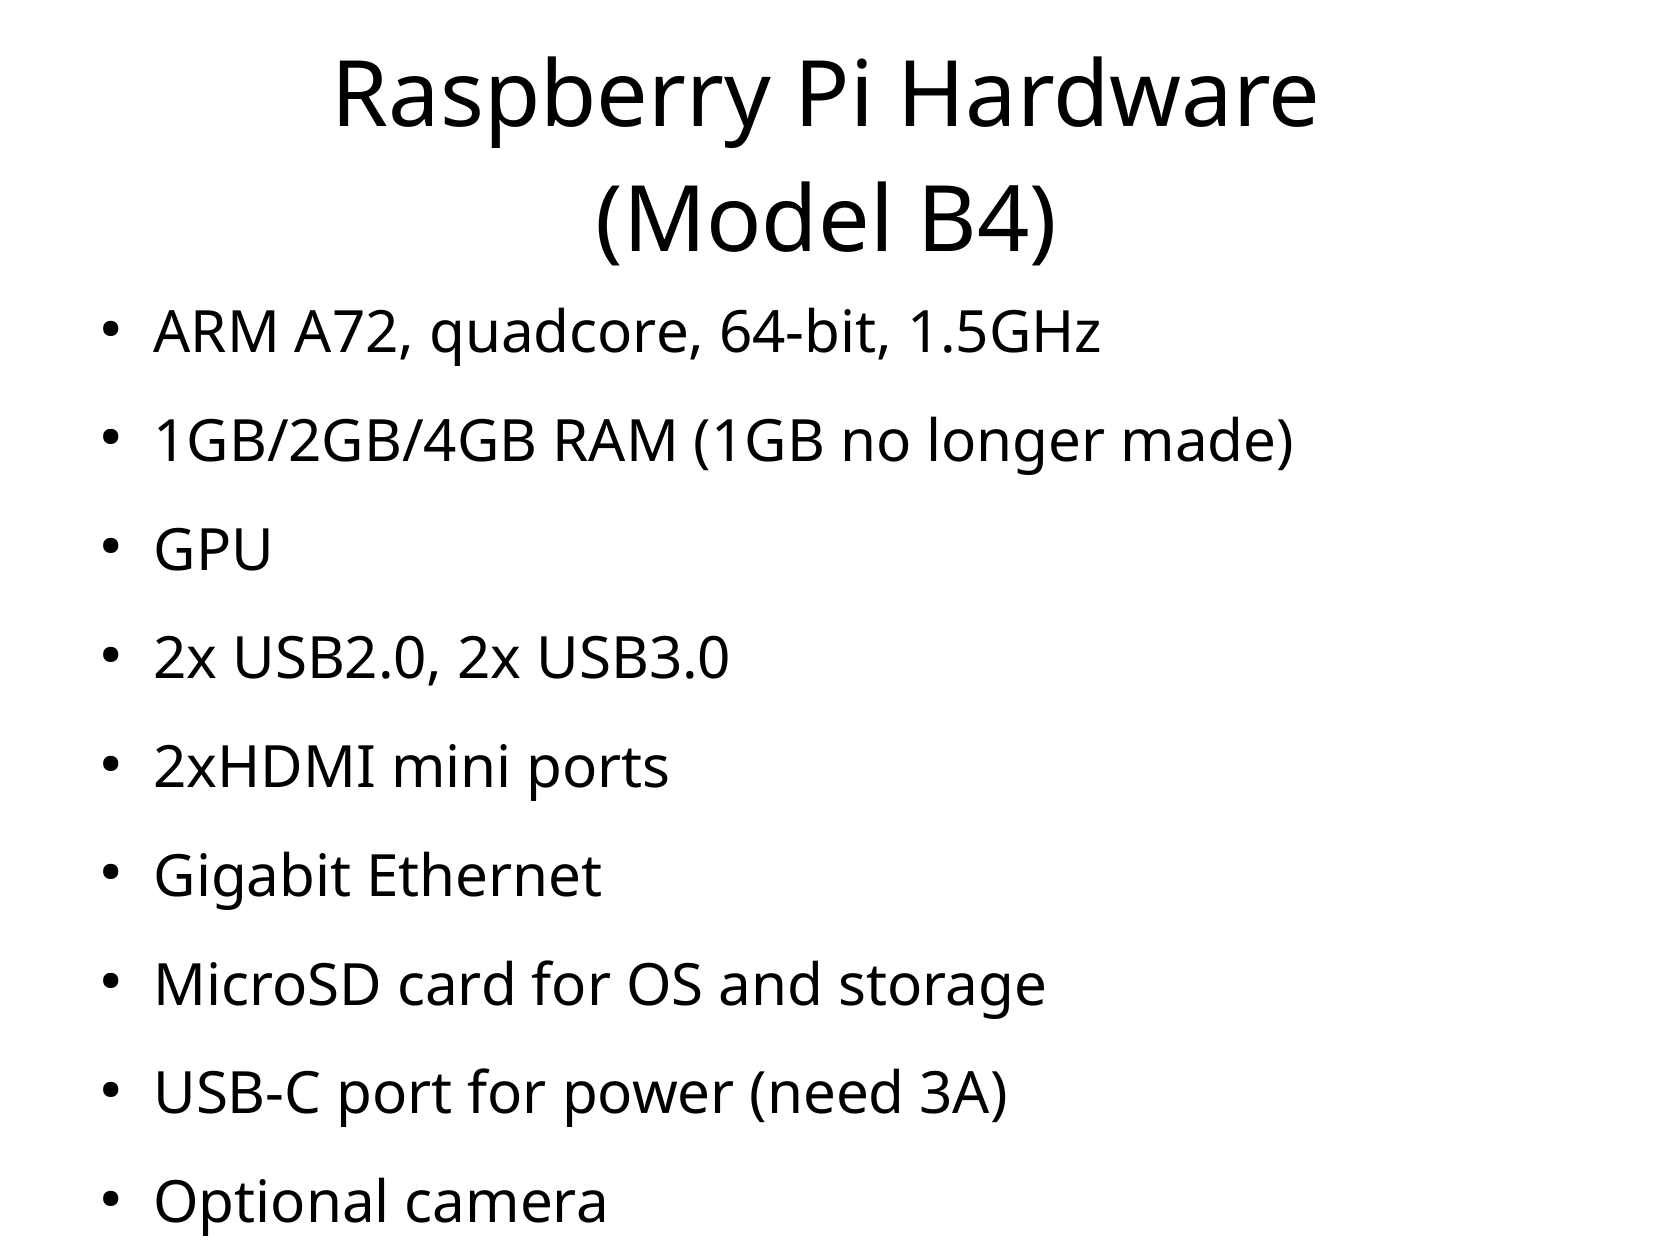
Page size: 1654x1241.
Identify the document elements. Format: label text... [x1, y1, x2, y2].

title Raspberry Pi Hardware (Model B4) [82, 45, 1571, 261]
list ARM A72, quadcore, 64-bit, 1.5GHz 1GB/2GB/4GB RAM (1GB no longer made) GPU 2x USB2.0, 2x USB3.0 2xHDMI mini ports Gigabit Ethernet MicroSD card for OS and storage USB-C port for power (need 3A) Optional camera [82, 290, 1571, 1225]
